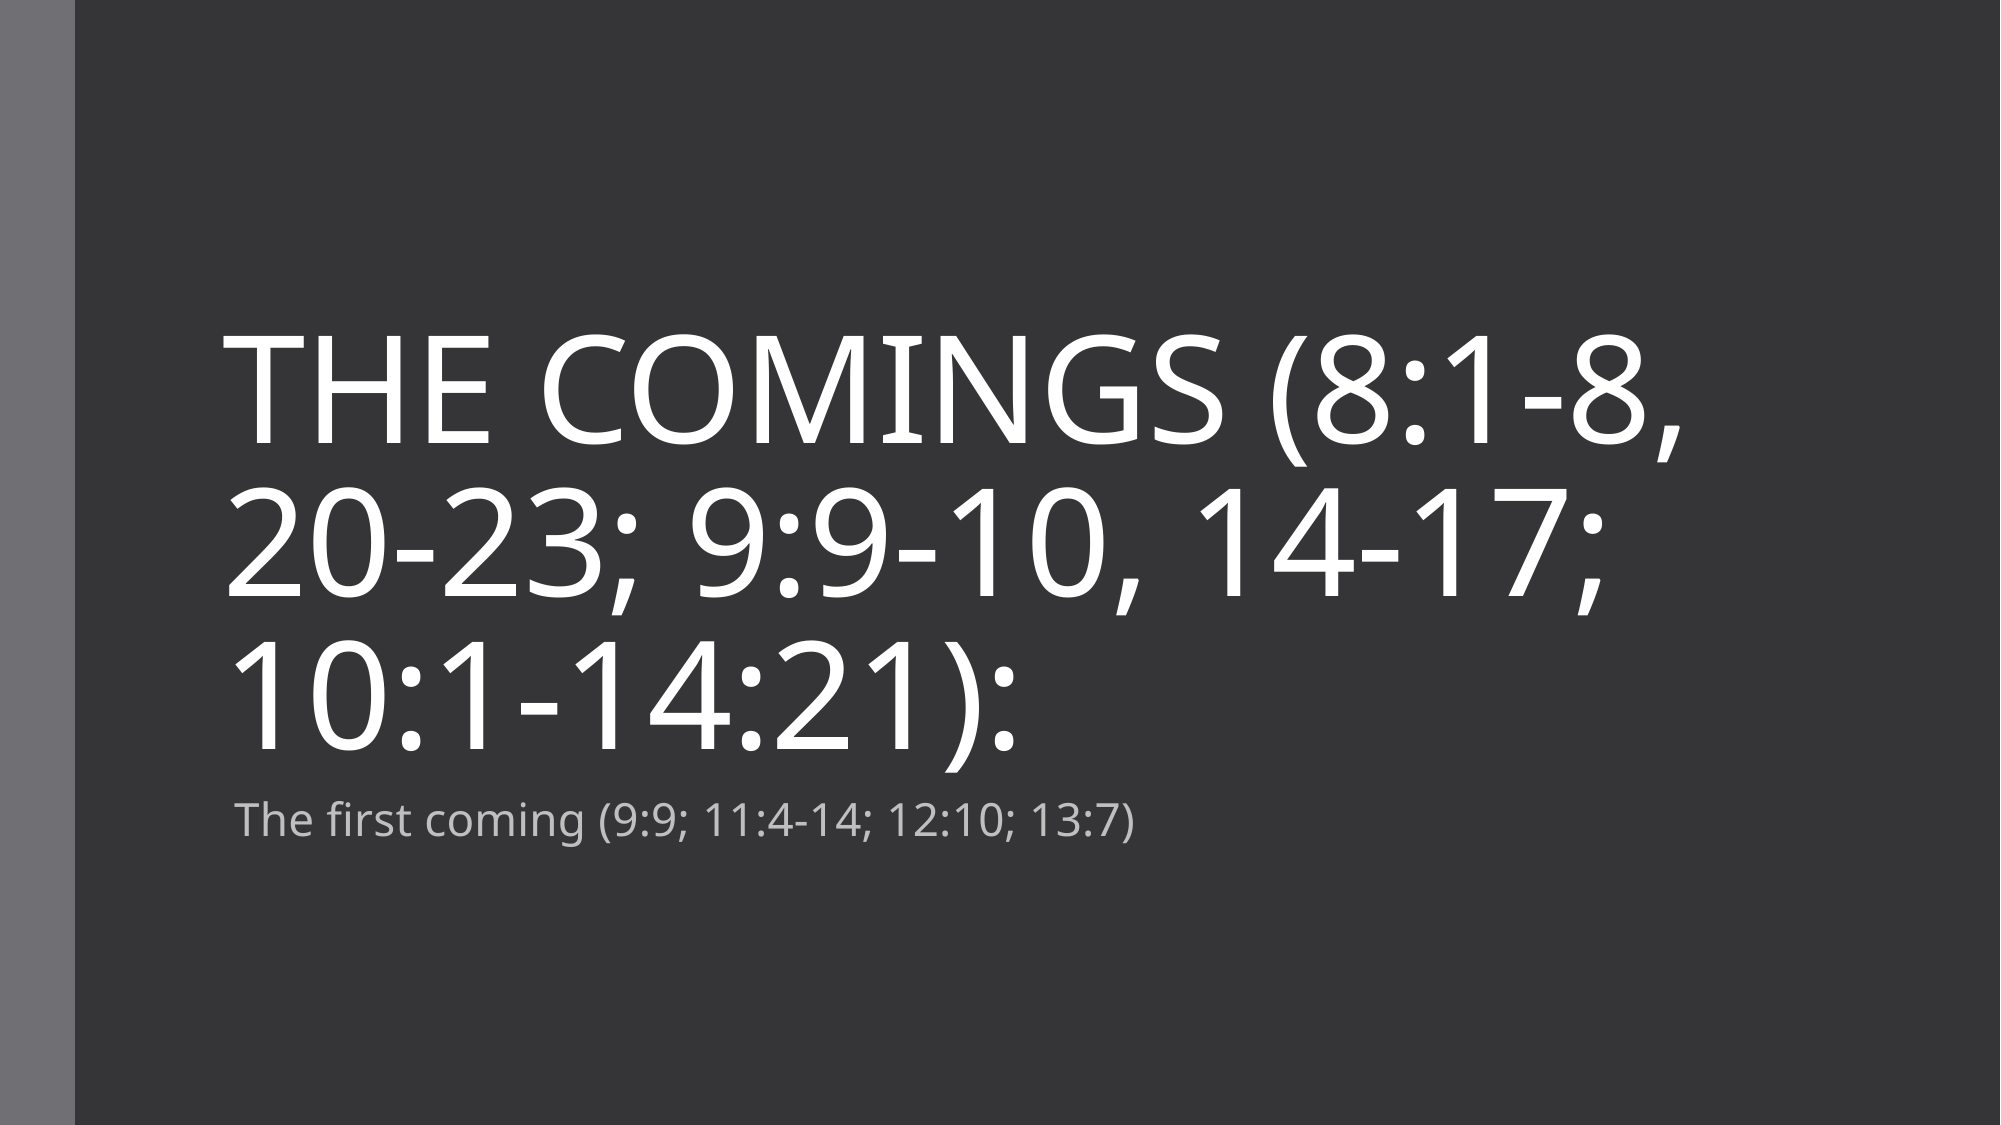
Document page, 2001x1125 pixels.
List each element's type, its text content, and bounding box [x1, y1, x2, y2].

subtitle The first coming (9:9; 11:4-14; 12:10; 13:7) [206, 787, 1752, 1066]
title THE COMINGS (8:1-8, 20-23; 9:9-10, 14-17; 10:1-14:21): [206, 124, 1752, 787]
